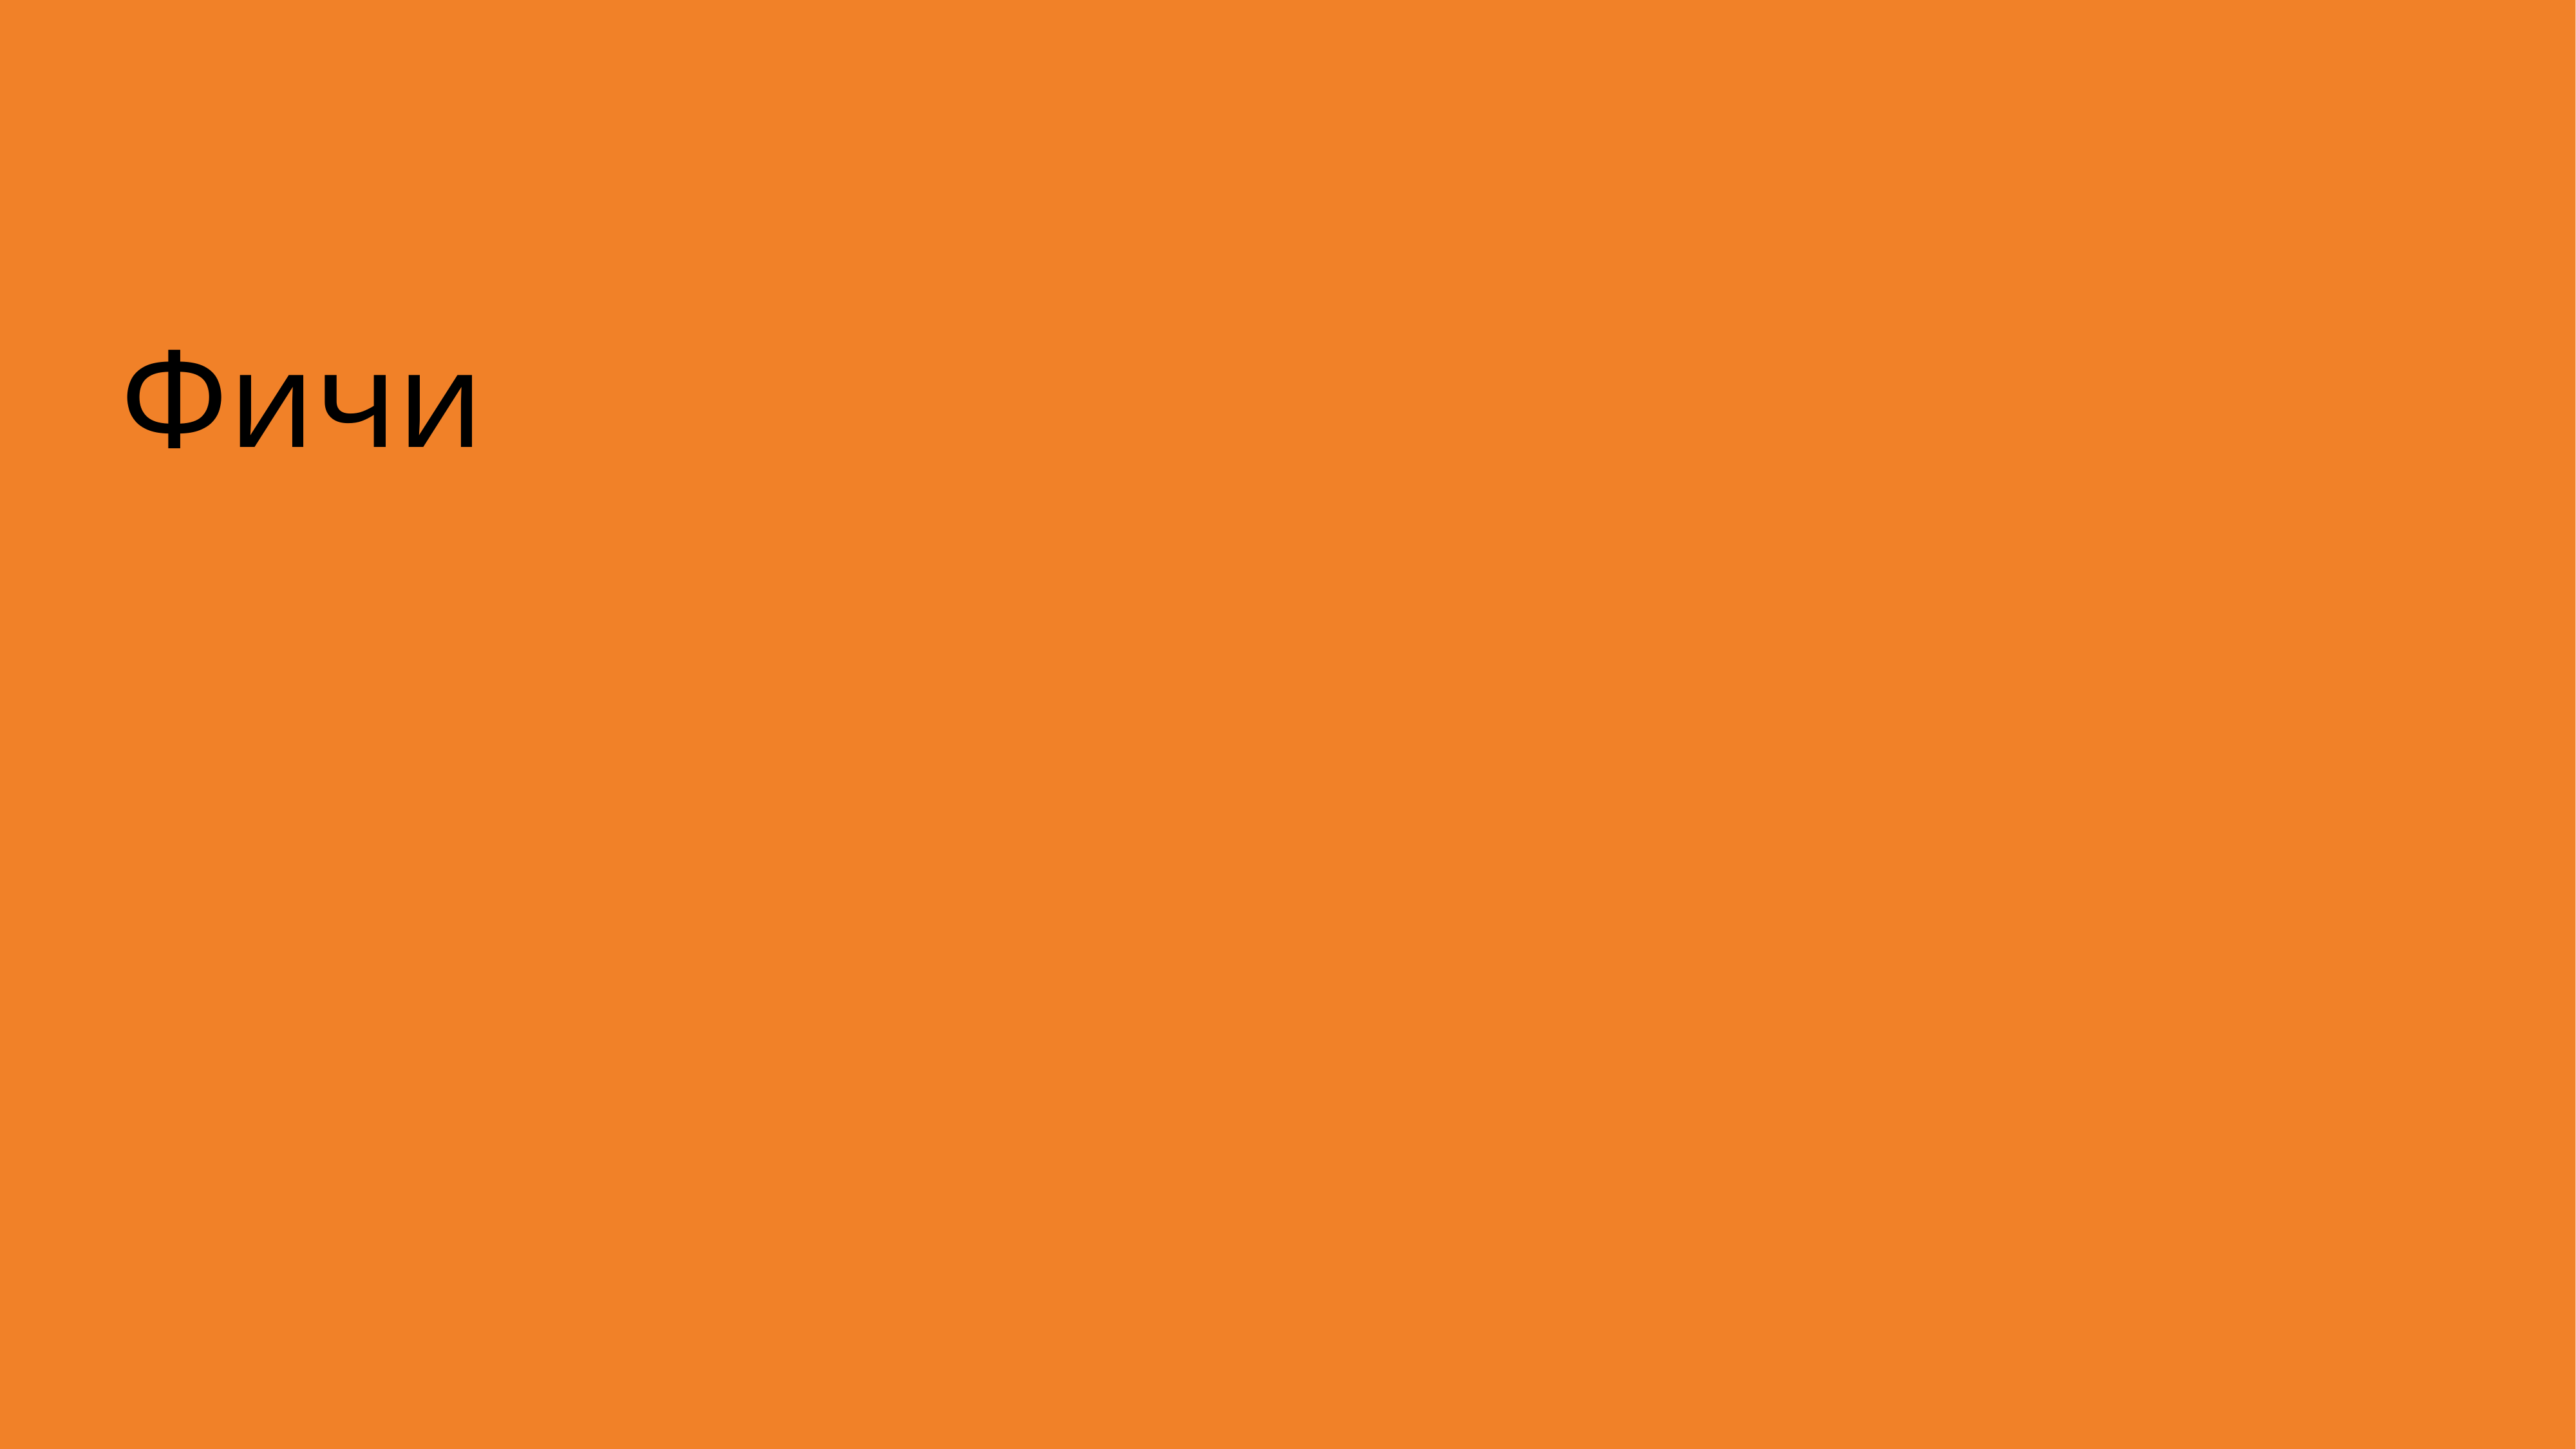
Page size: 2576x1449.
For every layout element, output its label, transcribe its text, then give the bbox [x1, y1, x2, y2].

title Фичи [111, 327, 2158, 1013]
